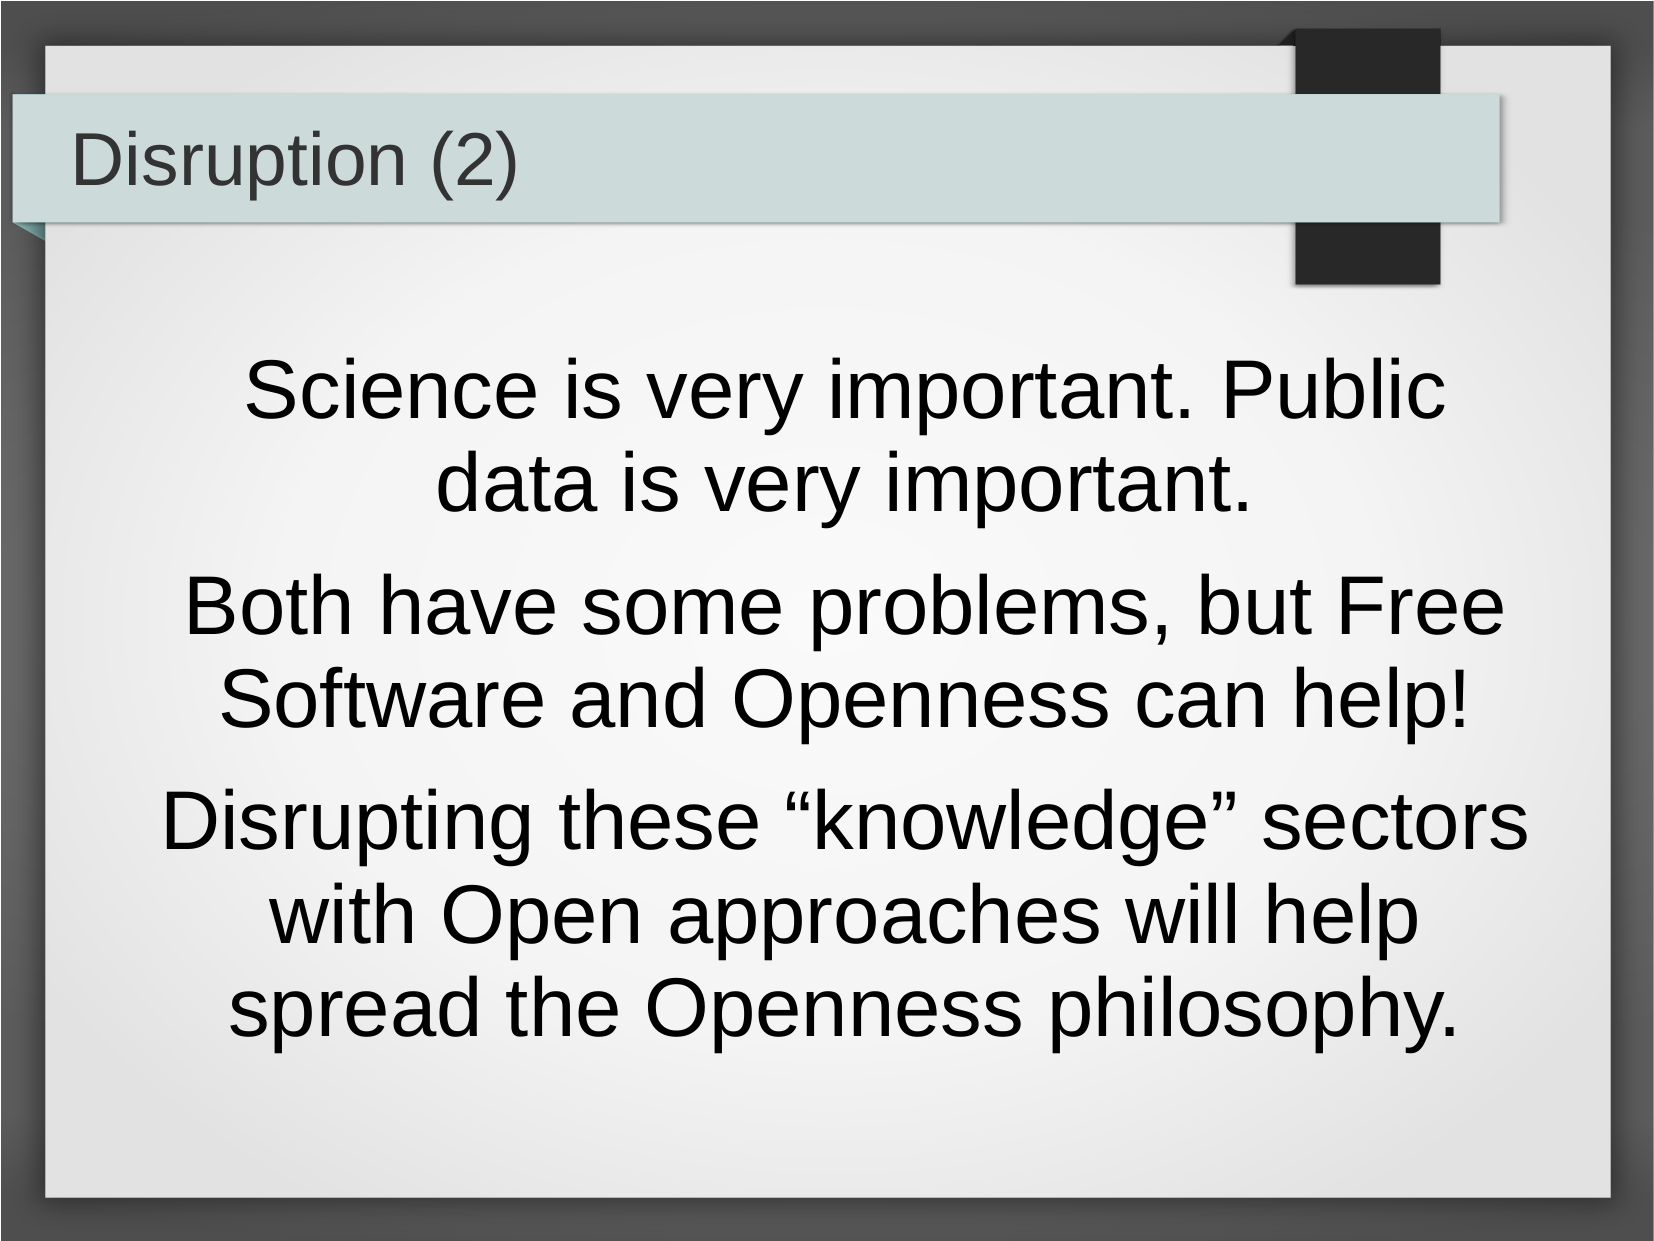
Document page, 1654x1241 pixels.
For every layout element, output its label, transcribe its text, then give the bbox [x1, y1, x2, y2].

title Disruption (2) [70, 106, 1229, 213]
picture [1, 1, 1654, 1241]
list Science is very important. Public data is very important. Both have some problems, but Free Software and Openness can help! Disrupting these “knowledge” sectors with Open approaches will help spread the Openness philosophy. [82, 343, 1538, 1063]
